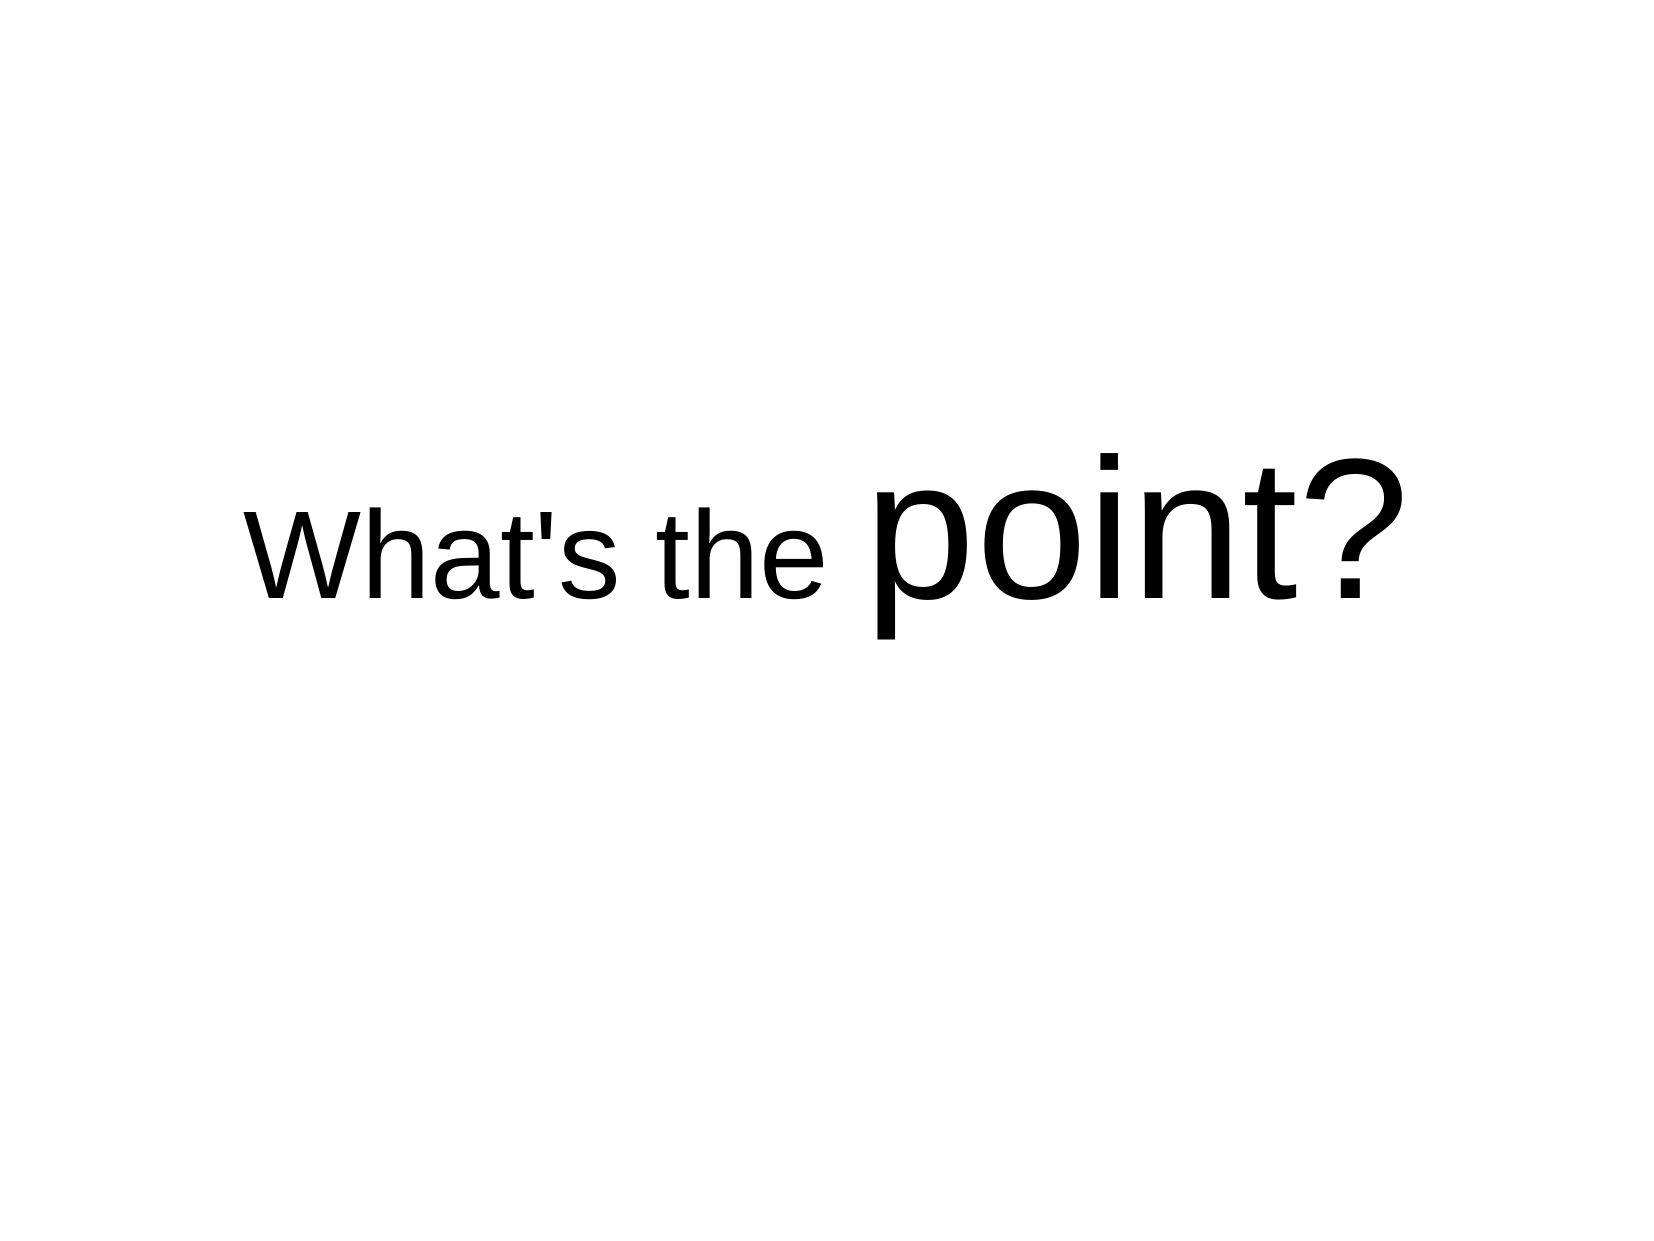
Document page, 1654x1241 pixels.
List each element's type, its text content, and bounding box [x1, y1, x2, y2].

subtitle What's the point? [82, 49, 1571, 1010]
